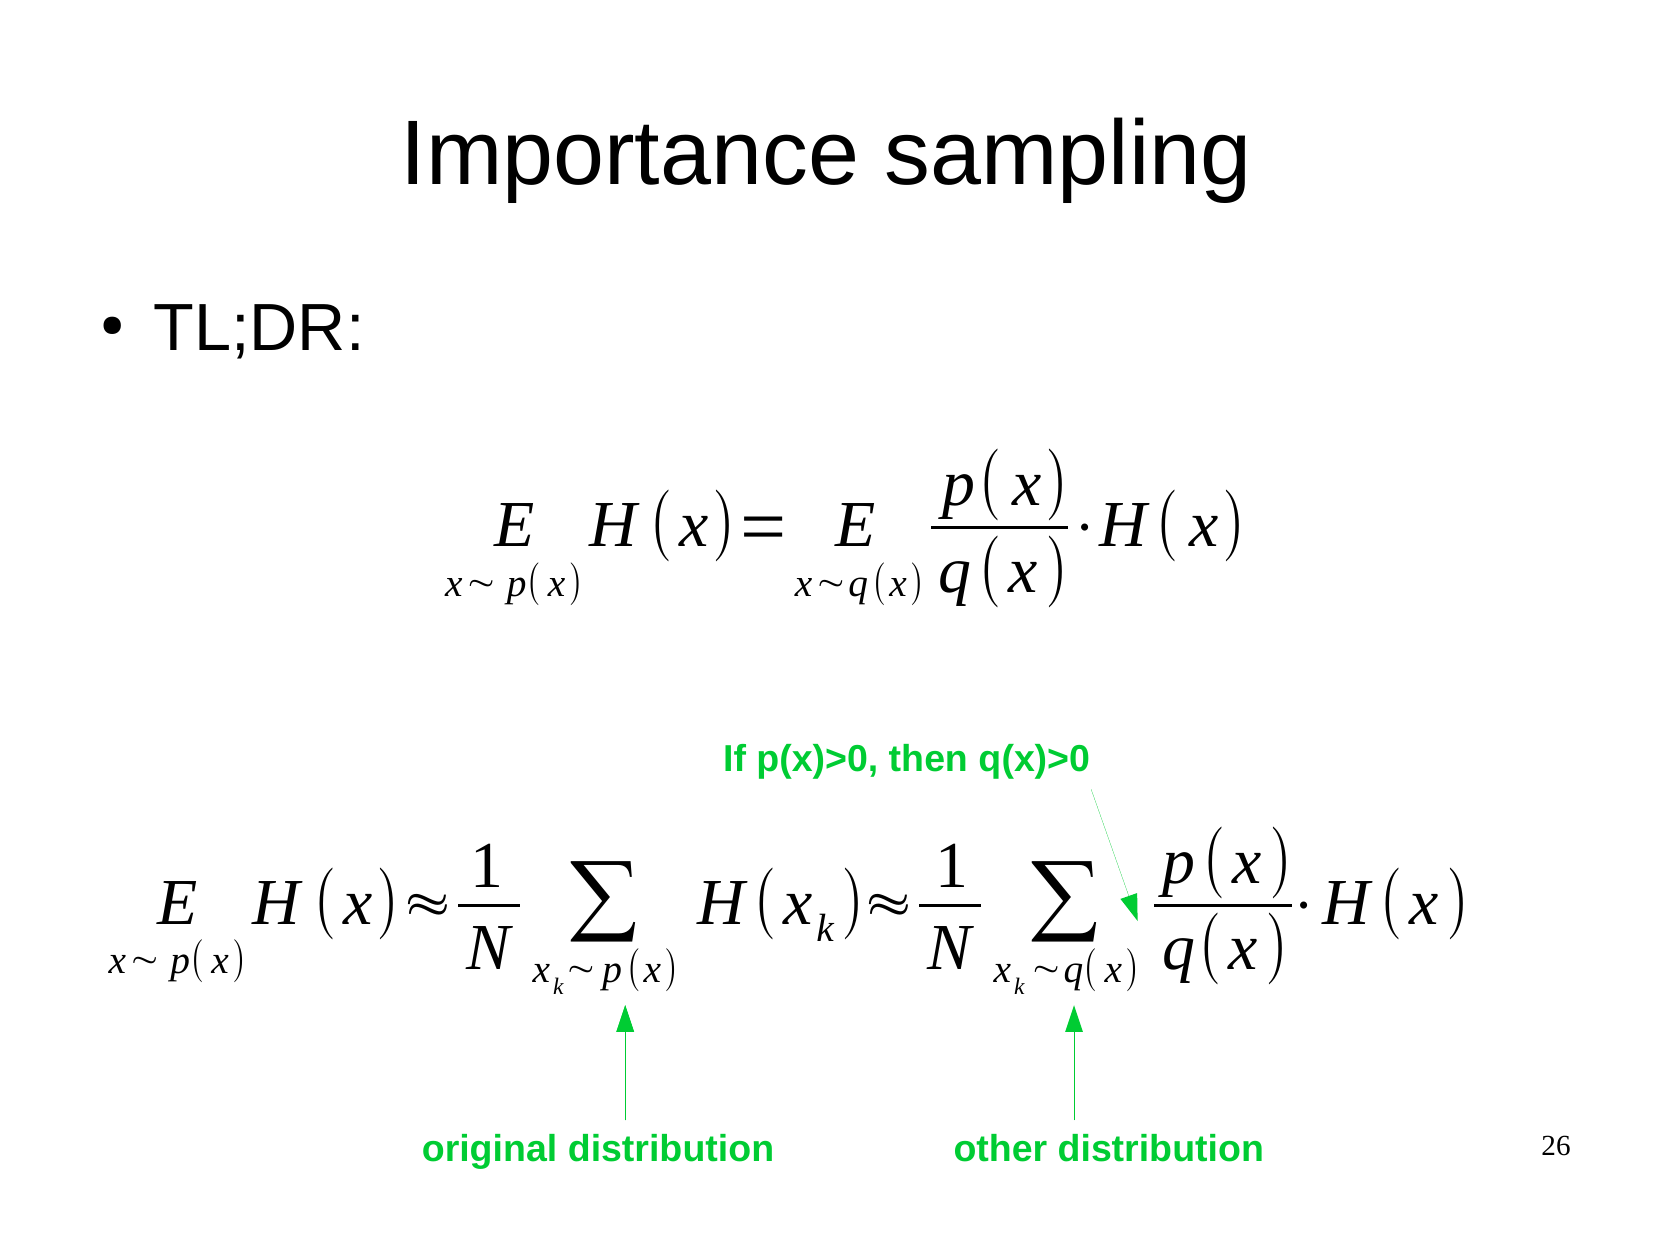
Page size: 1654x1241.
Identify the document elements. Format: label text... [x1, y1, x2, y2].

chart [428, 444, 1262, 612]
text_box other distribution [938, 1119, 1280, 1177]
title Importance sampling [82, 49, 1571, 257]
text_box If p(x)>0, then q(x)>0 [708, 729, 1106, 787]
chart [92, 822, 1483, 999]
list TL;DR: [82, 290, 1571, 1010]
text_box original distribution [407, 1119, 790, 1177]
